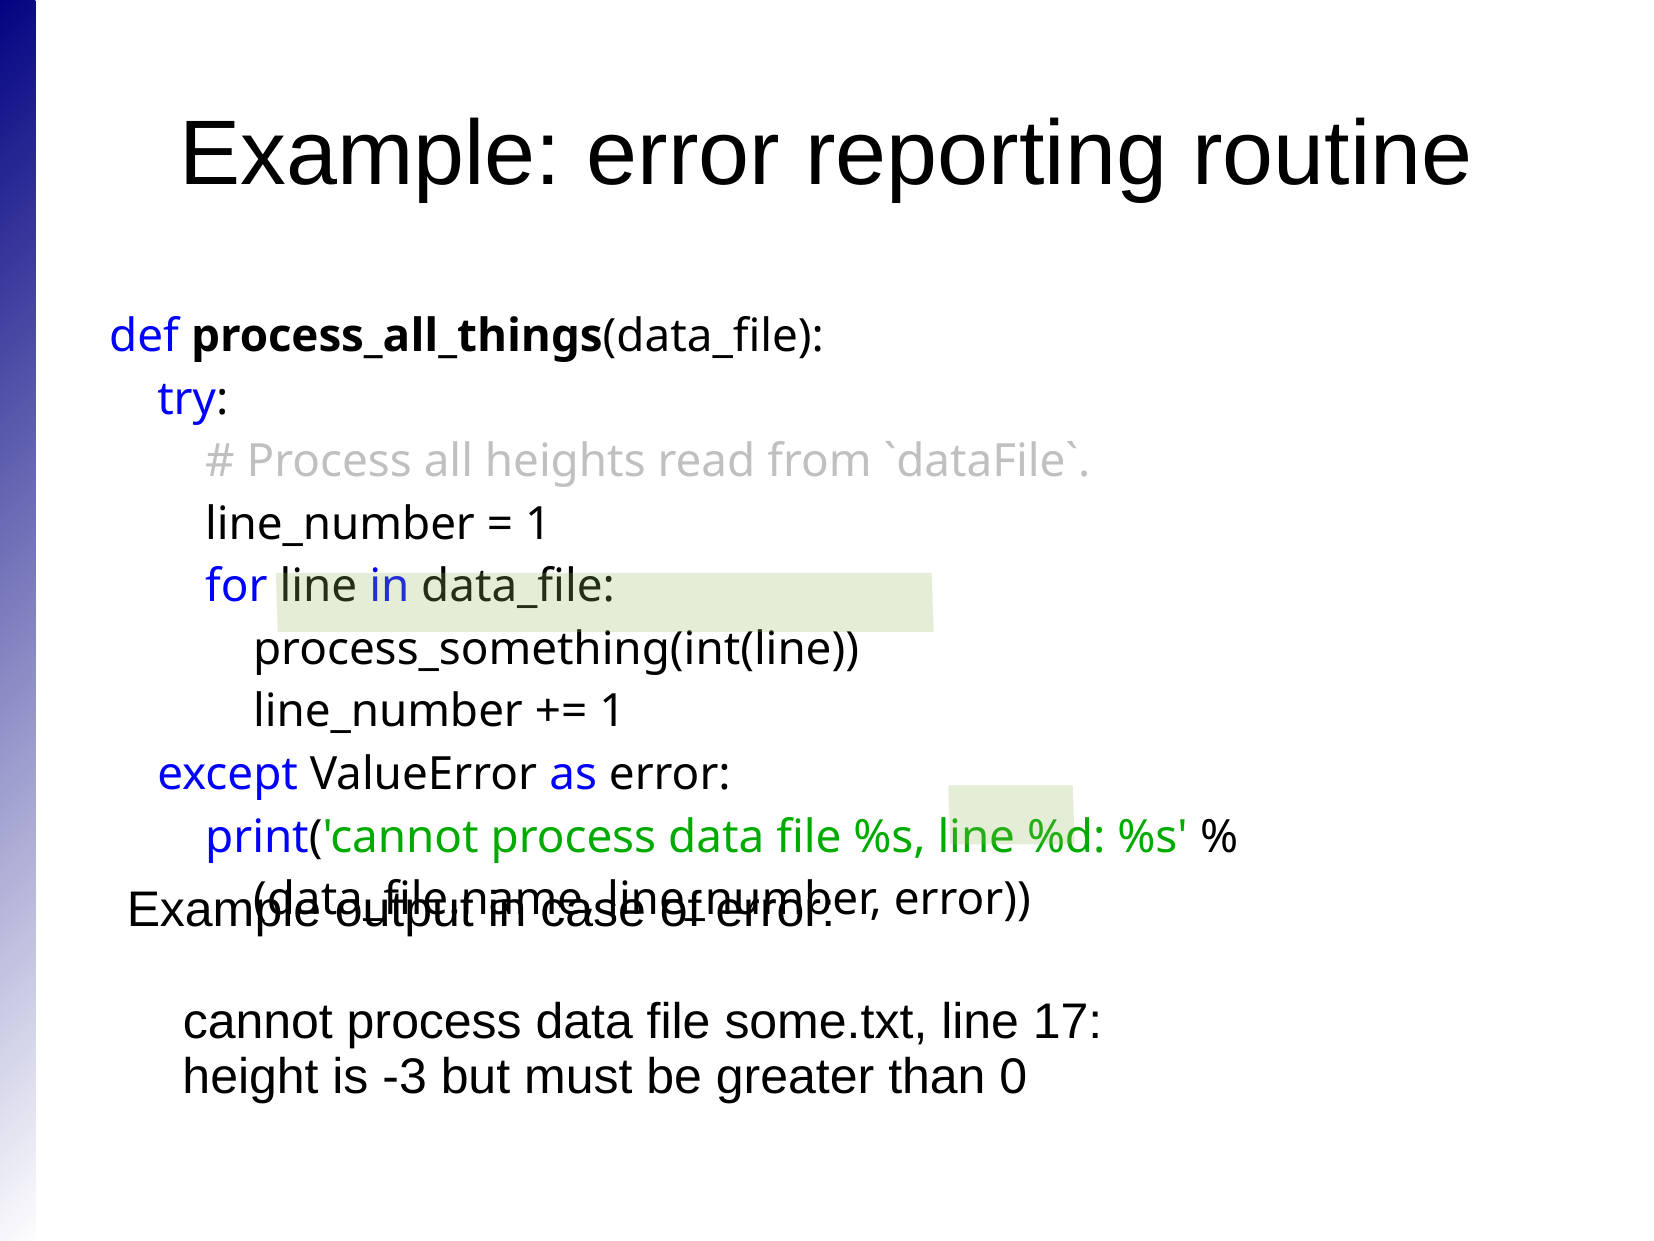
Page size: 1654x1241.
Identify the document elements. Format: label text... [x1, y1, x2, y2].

text_box [275, 572, 934, 632]
text_box Example output in case of error: cannot process data file some.txt, line 17: height is -3 but must be greater than 0 [112, 874, 1530, 1158]
title Example: error reporting routine [82, 49, 1571, 257]
text_box def process_all_things(data_file): try: # Process all heights read from `dataFile`. line_number = 1 for line in data_file: process_something(int(line)) line_number += 1 except ValueError as error: print('cannot process data file %s, line %d: %s' % (data_file.name, line_number, error)) [94, 295, 1560, 843]
text_box [948, 785, 1075, 845]
